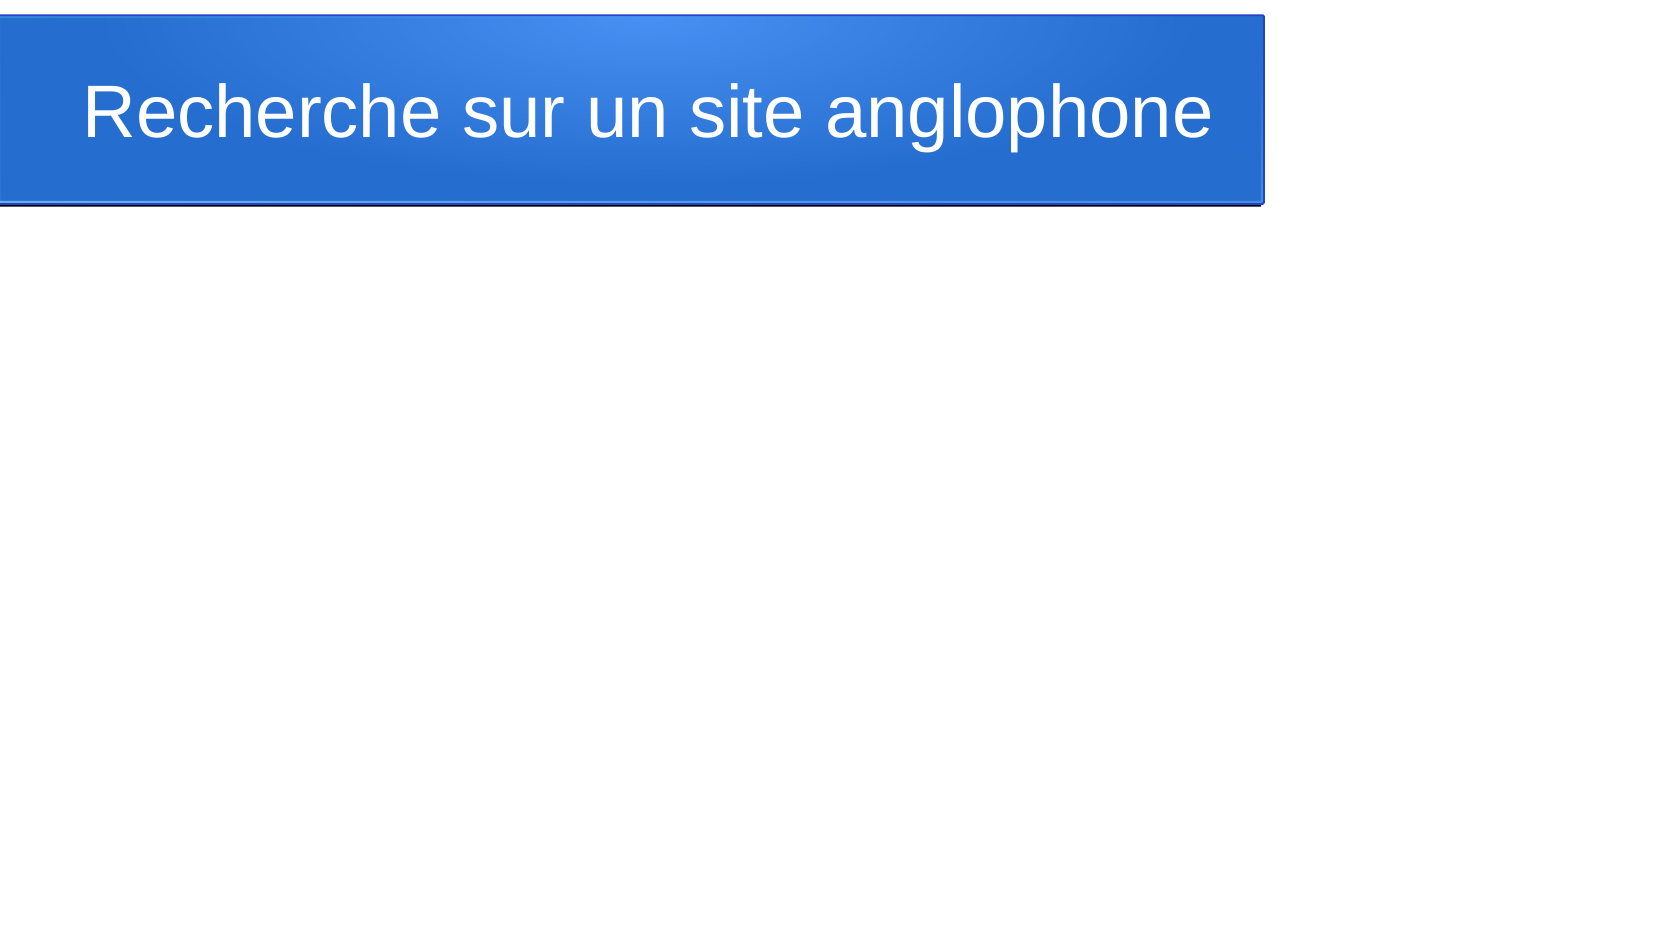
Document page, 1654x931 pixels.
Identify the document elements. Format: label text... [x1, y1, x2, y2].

title Recherche sur un site anglophone [82, 35, 1235, 189]
